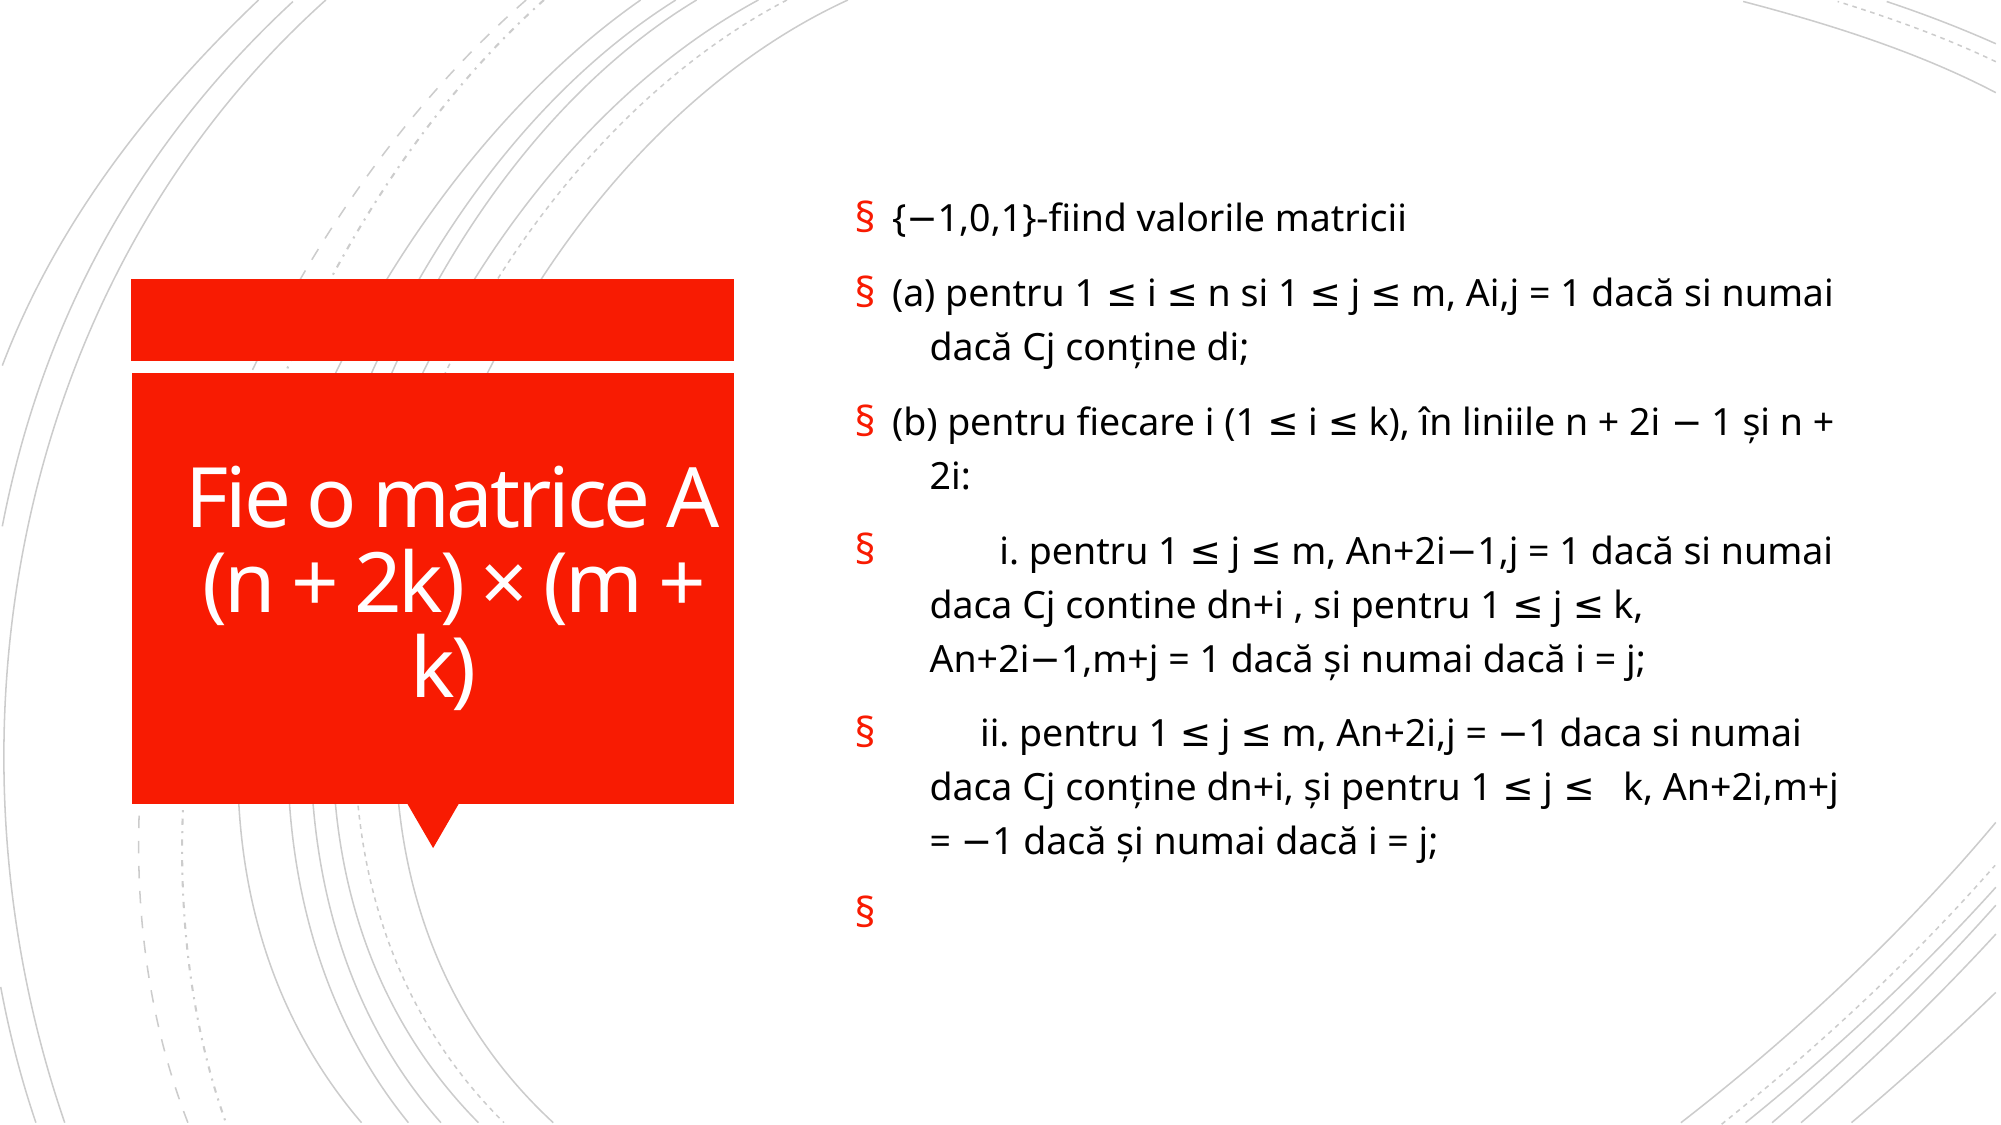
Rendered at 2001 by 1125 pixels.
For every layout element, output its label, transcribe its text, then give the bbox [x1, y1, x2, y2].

list {−1,0,1}-fiind valorile matricii (a) pentru 1 ≤ i ≤ n si 1 ≤ j ≤ m, Ai,j = 1 dacă si numai dacă Cj conține di; (b) pentru fiecare i (1 ≤ i ≤ k), în liniile n + 2i − 1 și n + 2i: i. pentru 1 ≤ j ≤ m, An+2i−1,j = 1 dacă si numai daca Cj contine dn+i , si pentru 1 ≤ j ≤ k, An+2i−1,m+j = 1 dacă și numai dacă i = j; ii. pentru 1 ≤ j ≤ m, An+2i,j = −1 daca si numai daca Cj conține dn+i, și pentru 1 ≤ j ≤ k, An+2i,m+j = −1 dacă și numai dacă i = j; [839, 131, 1871, 993]
title Fie o matrice A (n + 2k) × (m + k) [145, 385, 761, 789]
